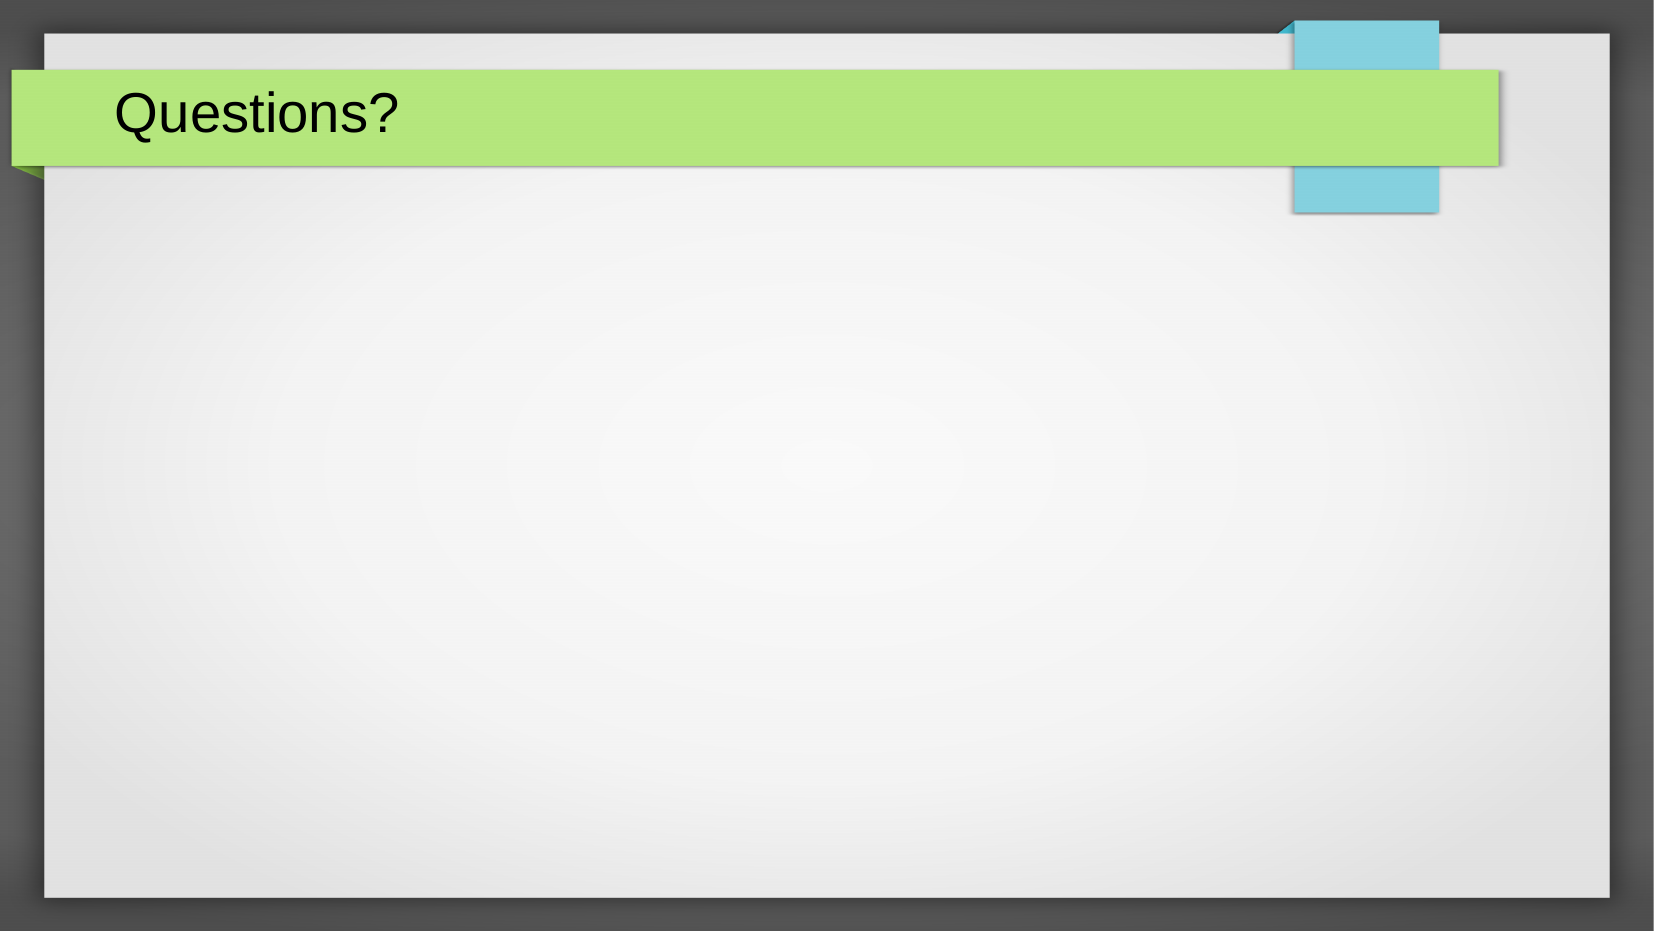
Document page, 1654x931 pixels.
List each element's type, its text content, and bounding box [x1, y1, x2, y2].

picture [0, 0, 1654, 931]
title Questions? [114, 15, 1539, 212]
